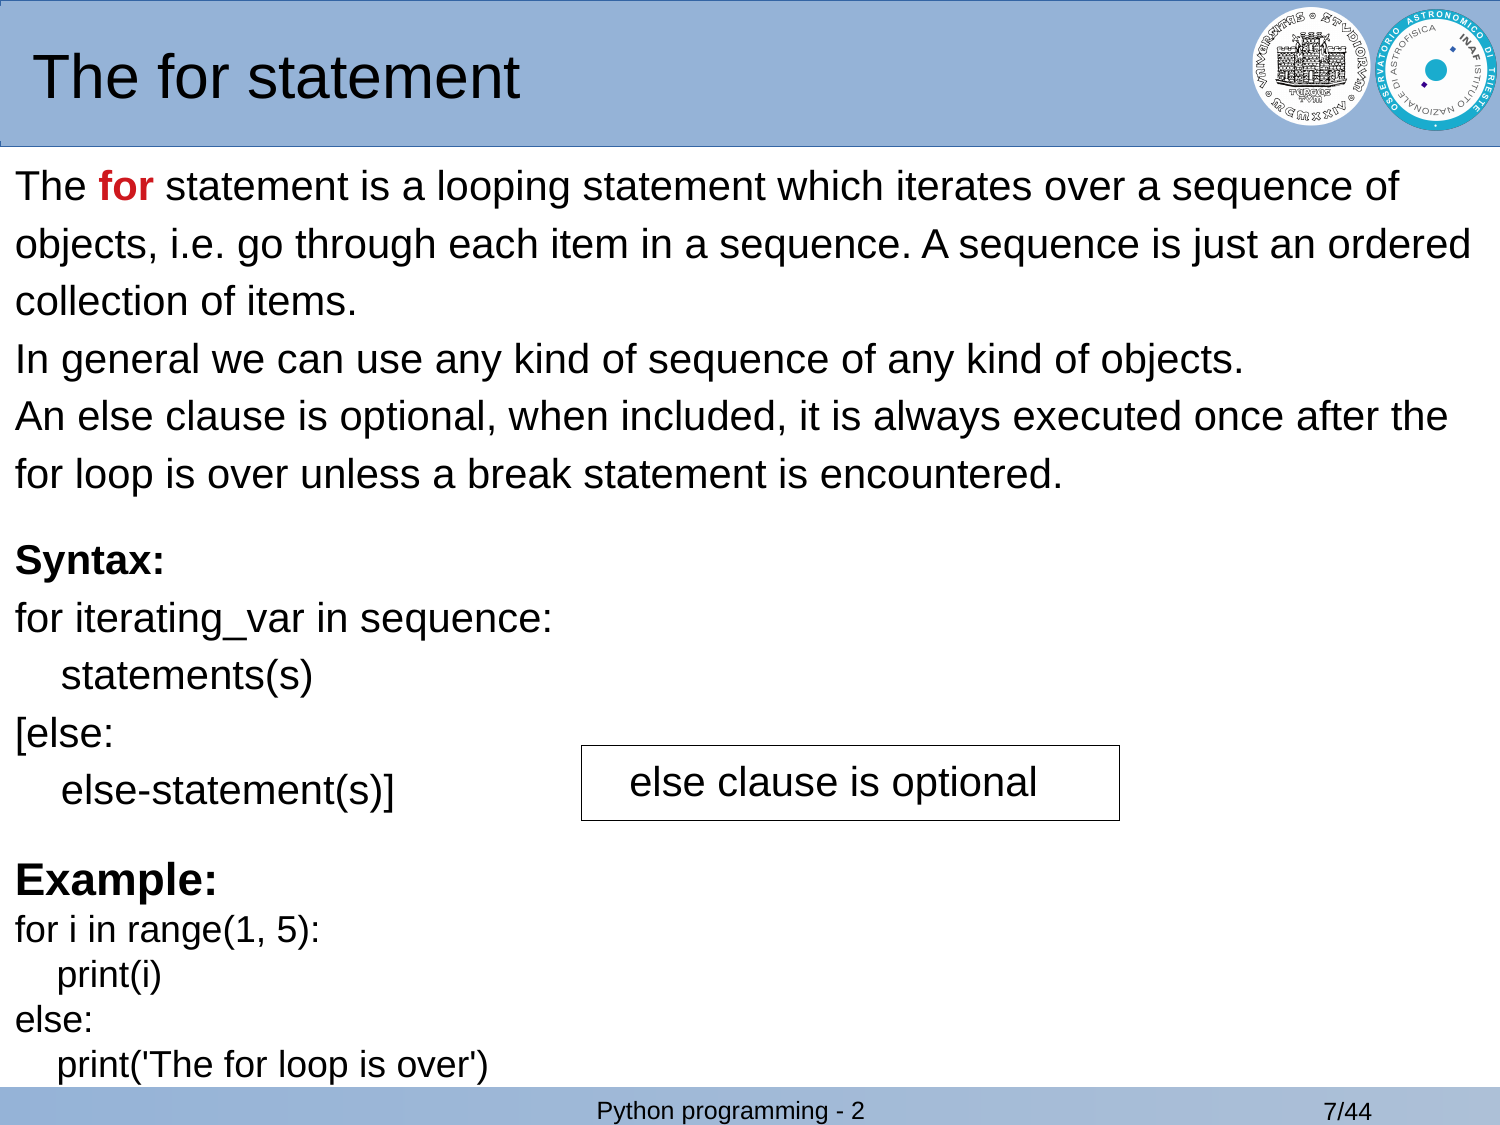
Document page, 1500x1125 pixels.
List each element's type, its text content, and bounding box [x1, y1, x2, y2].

picture [1253, 0, 1500, 143]
text_box The for statement [0, 5, 1253, 141]
list The for statement is a looping statement which iterates over a sequence of objects, i.e. go through each item in a sequence. A sequence is just an ordered collection of items. In general we can use any kind of sequence of any kind of objects. An else clause is optional, when included, it is always executed once after the for loop is over unless a break statement is encountered. Syntax: for iterating_var in sequence: statements(s) [else: else-statement(s)] Example: for i in range(1, 5): print(i) else: print('The for loop is over') [0, 143, 1500, 1000]
text_box else clause is optional [614, 751, 1054, 814]
text_box [581, 745, 1120, 821]
